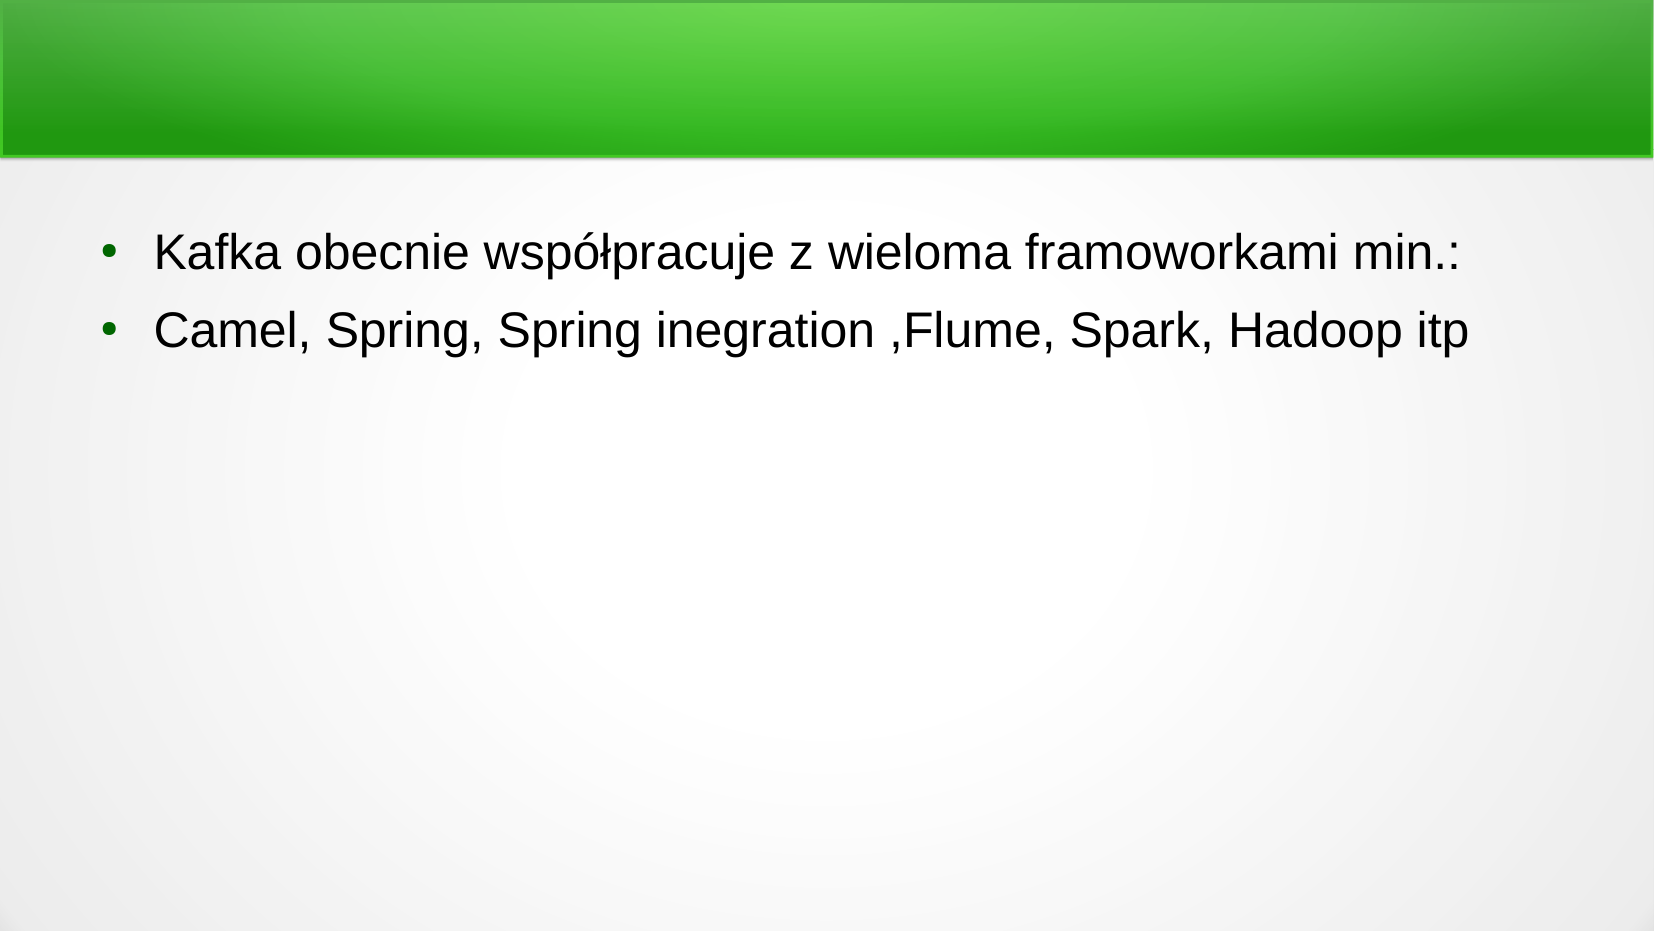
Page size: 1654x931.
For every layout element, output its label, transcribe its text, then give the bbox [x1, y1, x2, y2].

list Kafka obecnie współpracuje z wieloma framoworkami min.: Camel, Spring, Spring inegration ,Flume, Spark, Hadoop itp [82, 224, 1571, 764]
